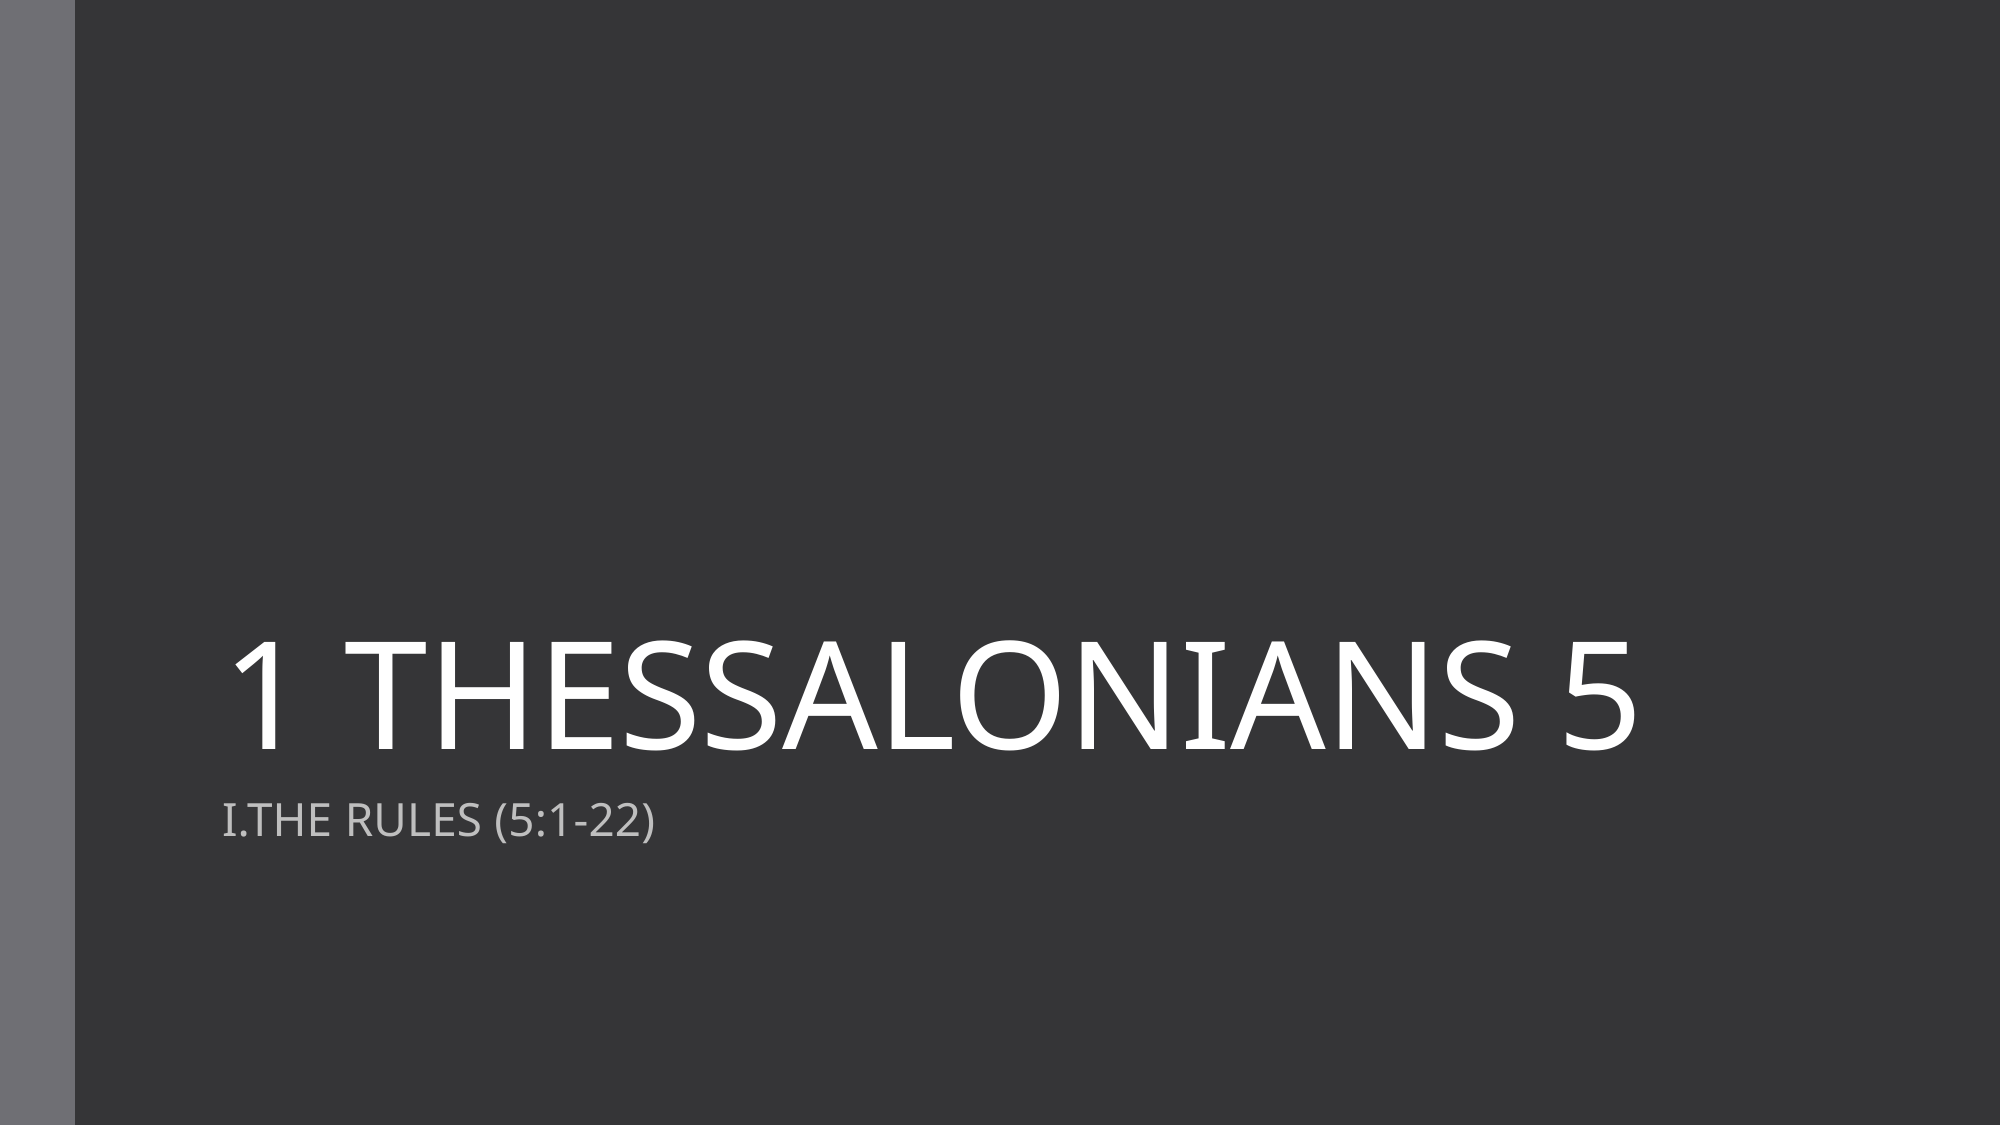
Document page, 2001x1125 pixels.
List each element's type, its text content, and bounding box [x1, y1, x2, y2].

title 1 THESSALONIANS 5 [206, 124, 1752, 787]
subtitle I.THE RULES (5:1-22) [206, 787, 1752, 1066]
